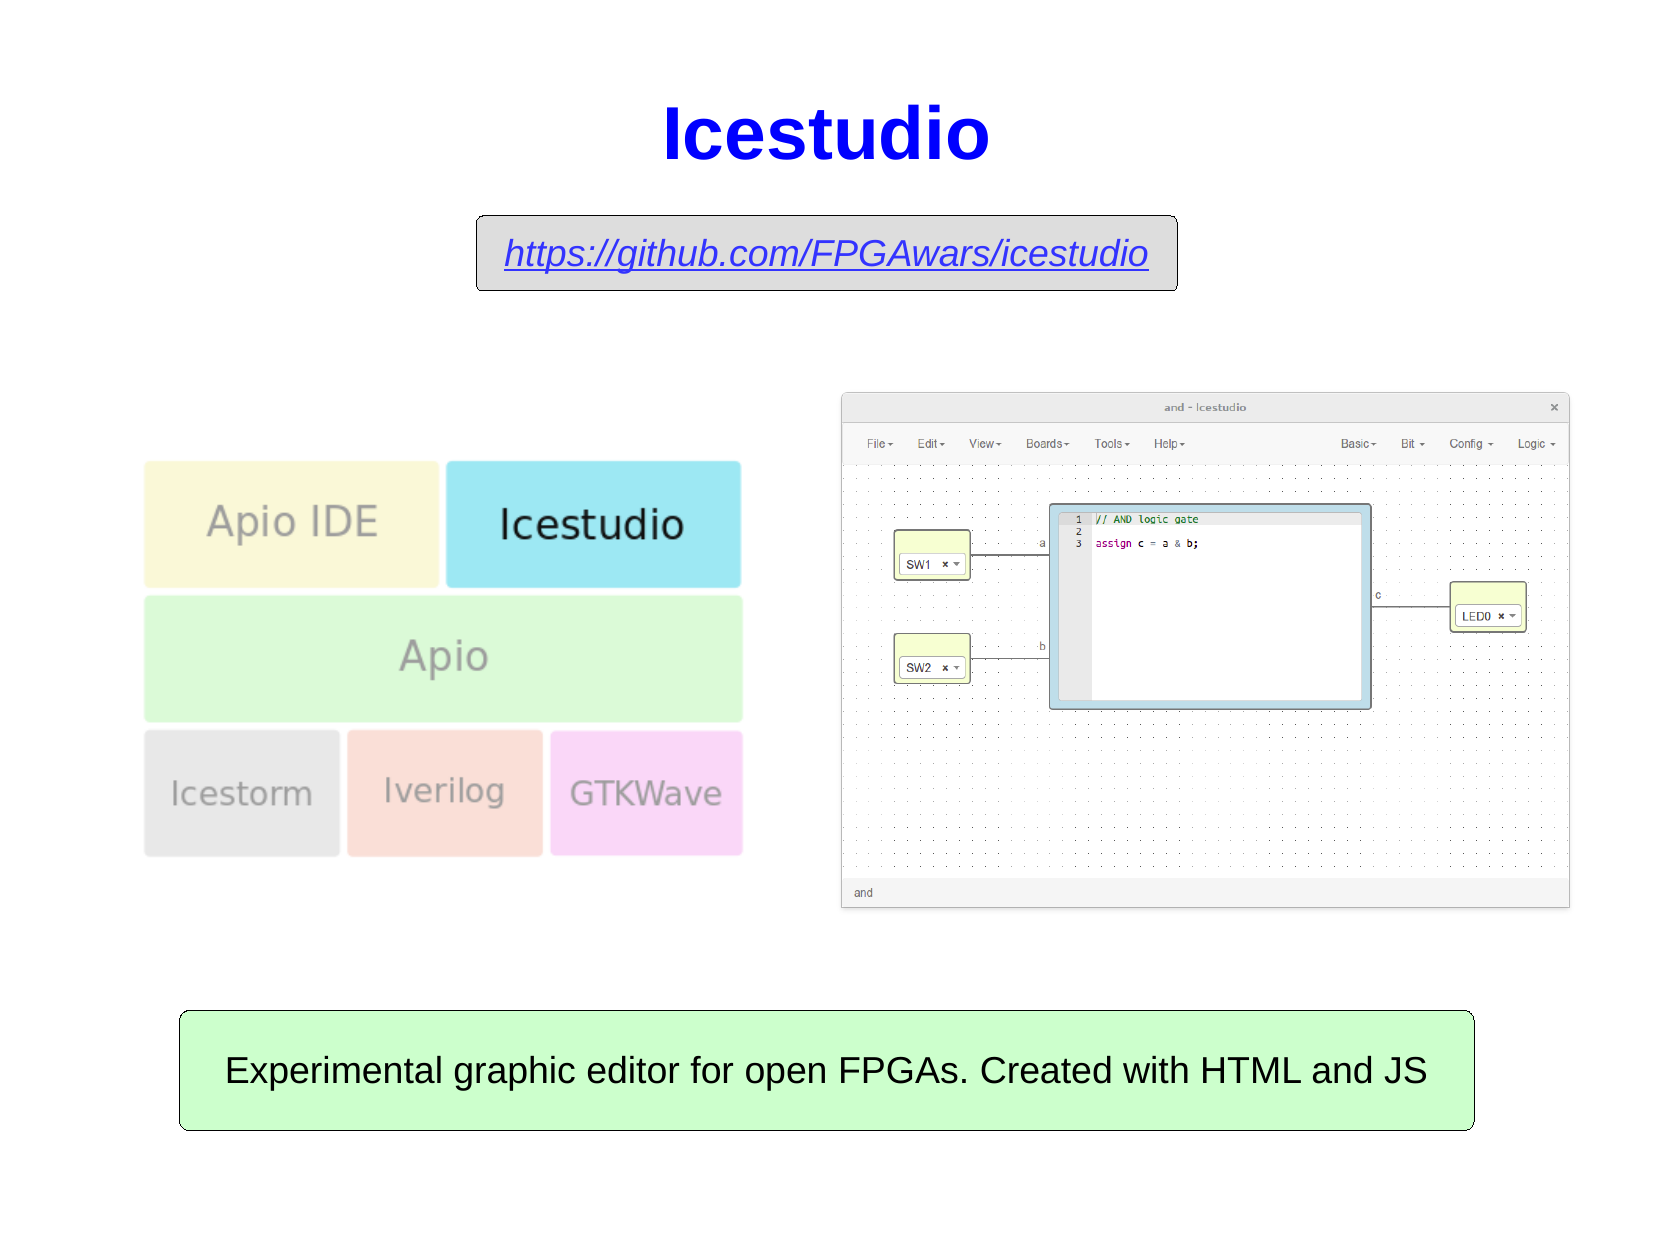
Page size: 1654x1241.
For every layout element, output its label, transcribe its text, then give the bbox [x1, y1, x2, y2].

picture [36, 380, 781, 923]
text_box Experimental graphic editor for open FPGAs. Created with HTML and JS [179, 1010, 1475, 1131]
text_box https://github.com/FPGAwars/icestudio [476, 215, 1178, 291]
picture [835, 385, 1576, 915]
title Icestudio [82, 30, 1571, 238]
